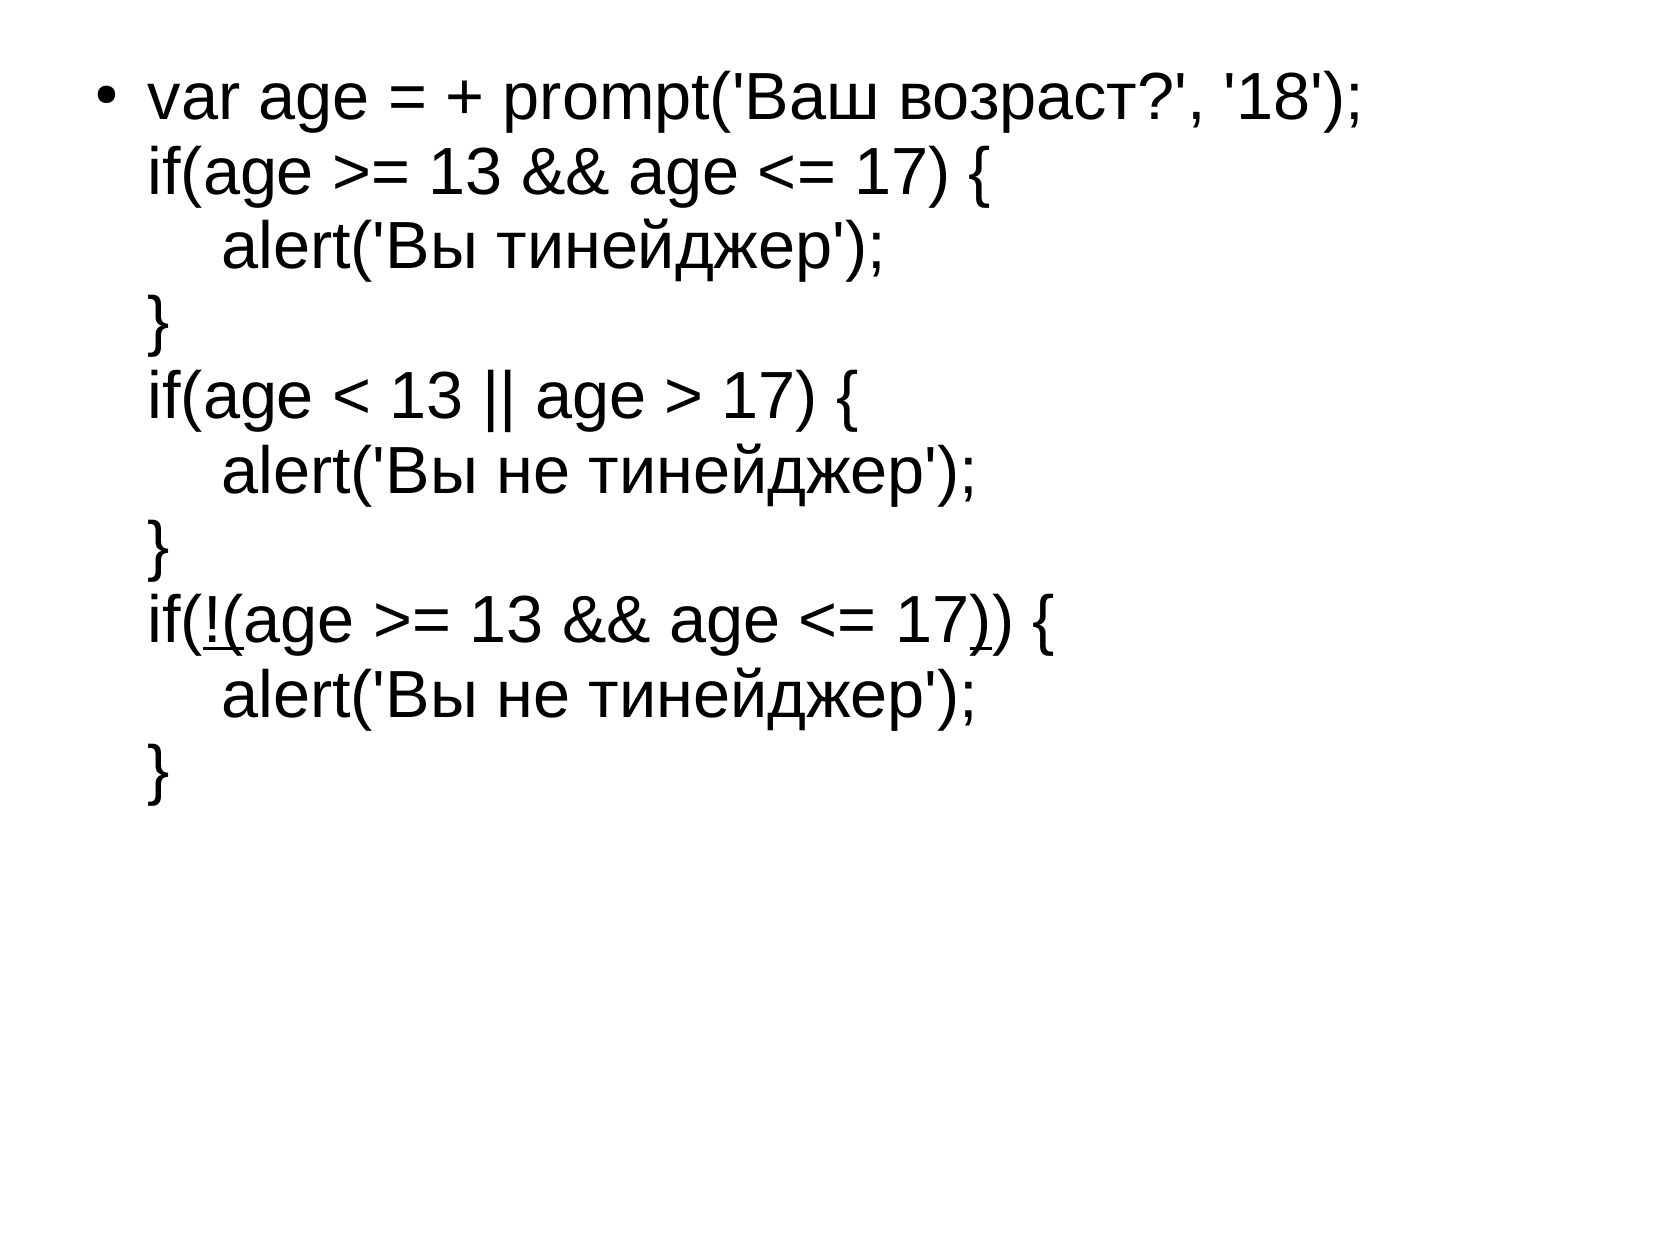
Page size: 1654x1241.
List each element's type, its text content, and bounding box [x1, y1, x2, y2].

list var age = + prompt('Ваш возраст?', '18'); if(age >= 13 && age <= 17) { alert('Вы тинейджер'); } if(age < 13 || age > 17) { alert('Вы не тинейджер'); } if(!(age >= 13 && age <= 17)) { alert('Вы не тинейджер'); } [76, 59, 1565, 878]
